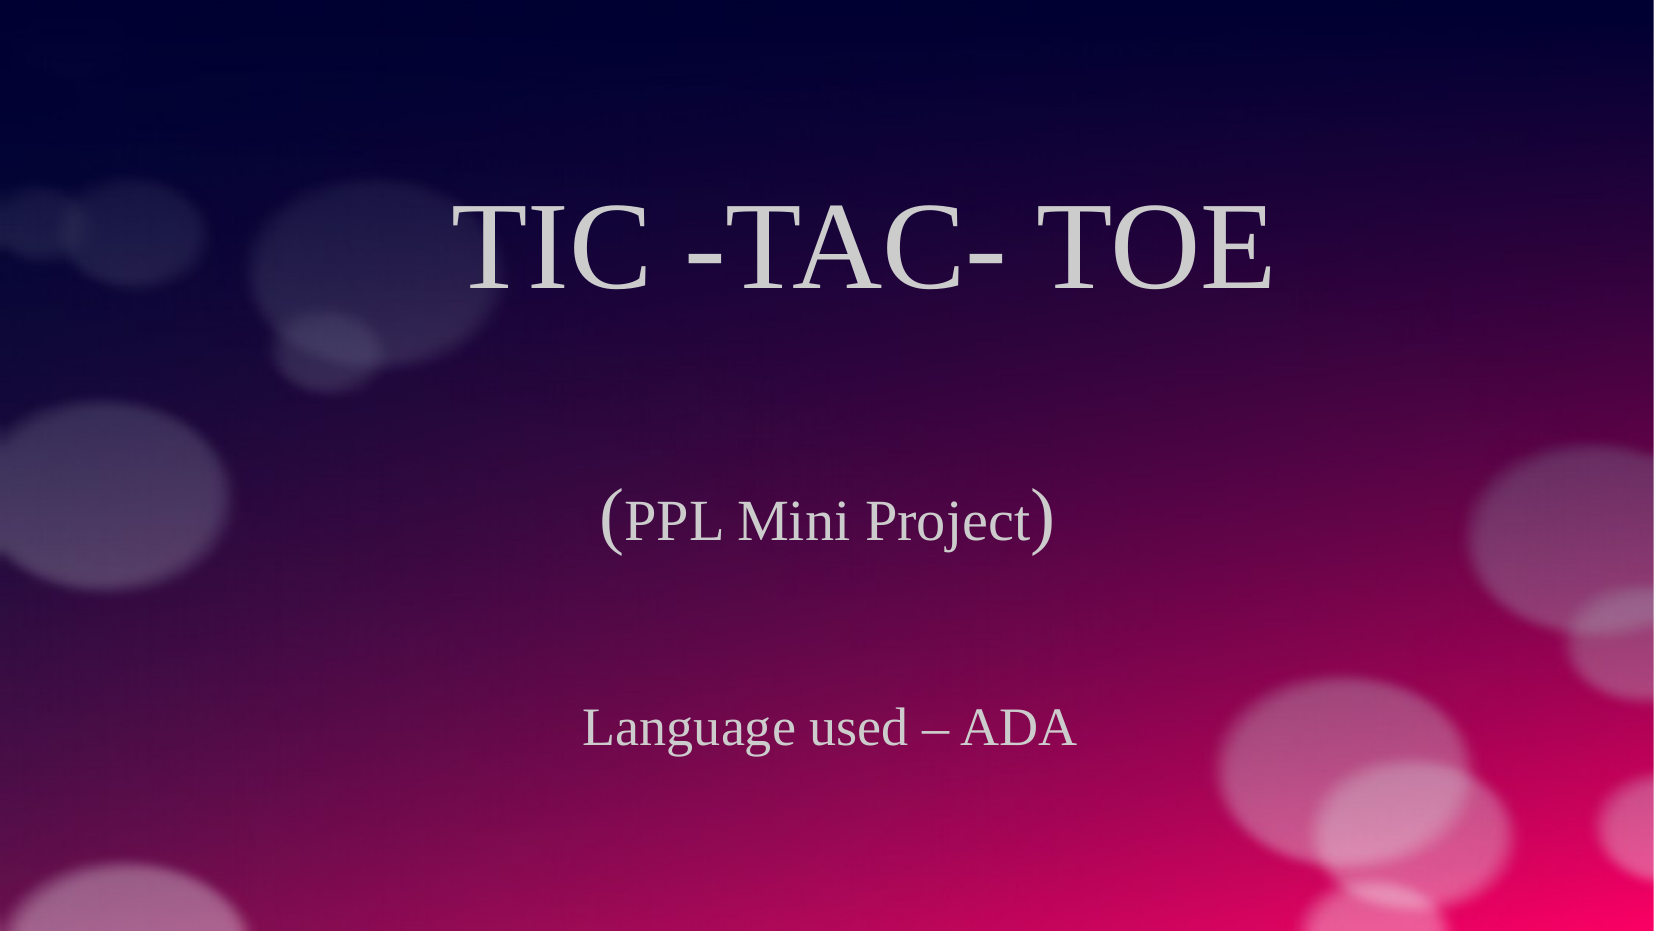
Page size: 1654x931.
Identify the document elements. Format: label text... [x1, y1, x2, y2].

picture [0, 0, 1654, 931]
title TIC -TAC- TOE (PPL Mini Project) Language used – ADA [82, 177, 1571, 888]
